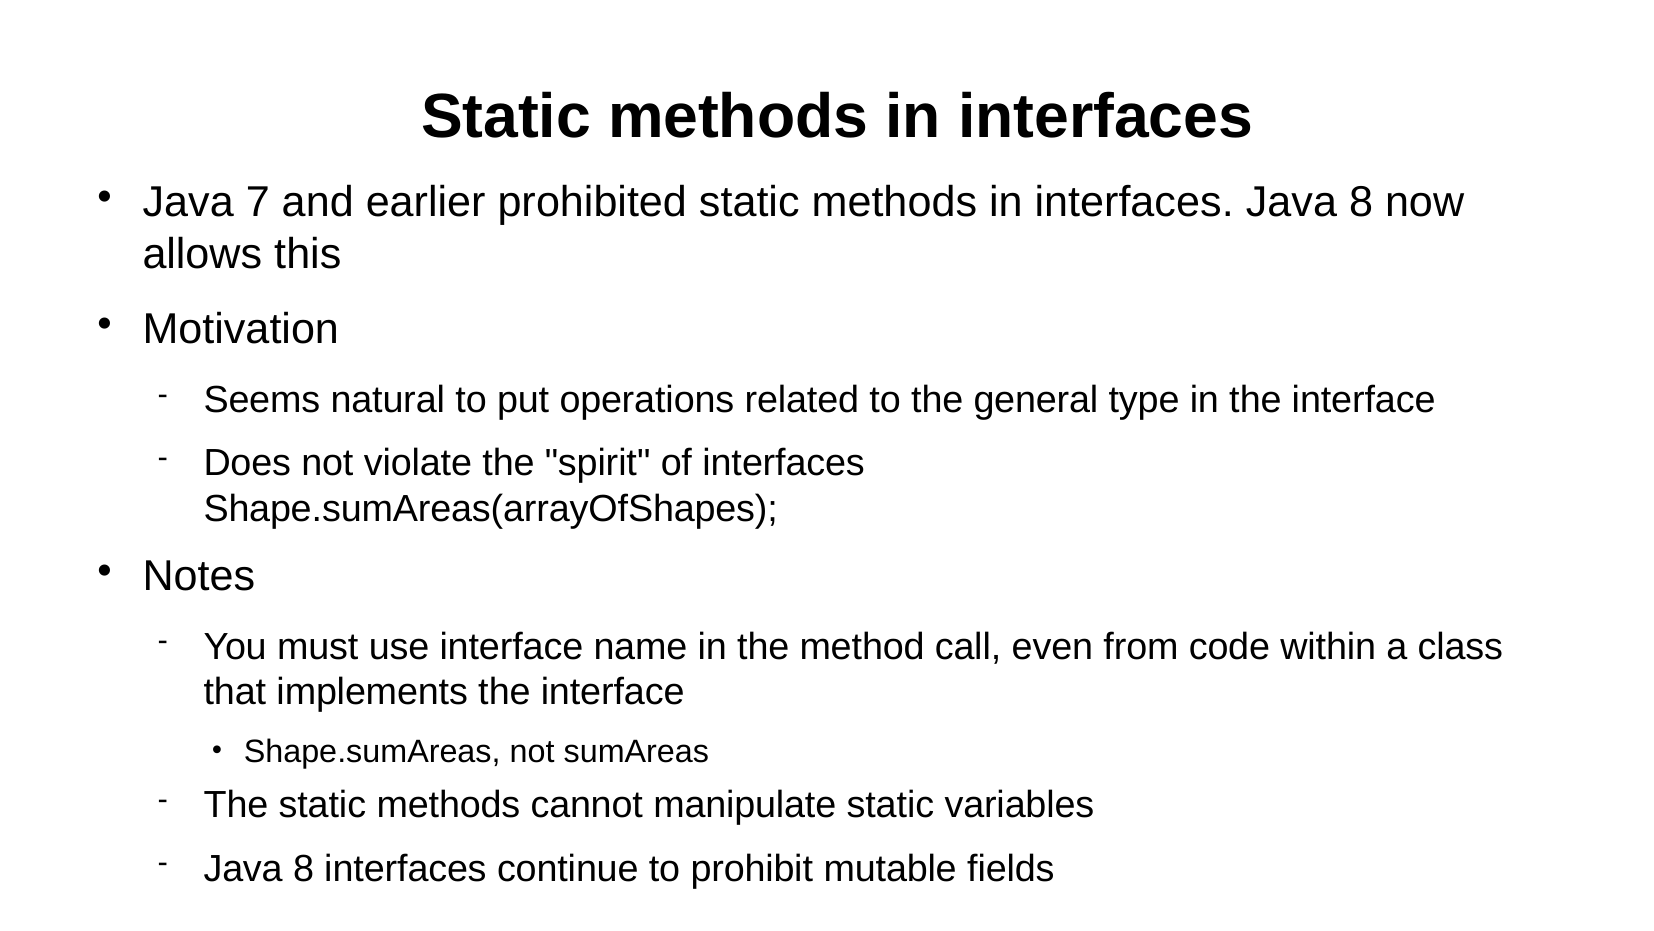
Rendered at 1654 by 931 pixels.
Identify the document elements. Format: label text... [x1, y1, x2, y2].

title Static methods in interfaces [82, 36, 1571, 192]
list Java 7 and earlier prohibited static methods in interfaces. Java 8 now allows this Motivation Seems natural to put operations related to the general type in the interface Does not violate the "spirit" of interfaces Shape.sumAreas(arrayOfShapes); Notes You must use interface name in the method call, even from code within a class that implements the interface Shape.sumAreas, not sumAreas The static methods cannot manipulate static variables Java 8 interfaces continue to prohibit mutable fields [82, 168, 1538, 889]
